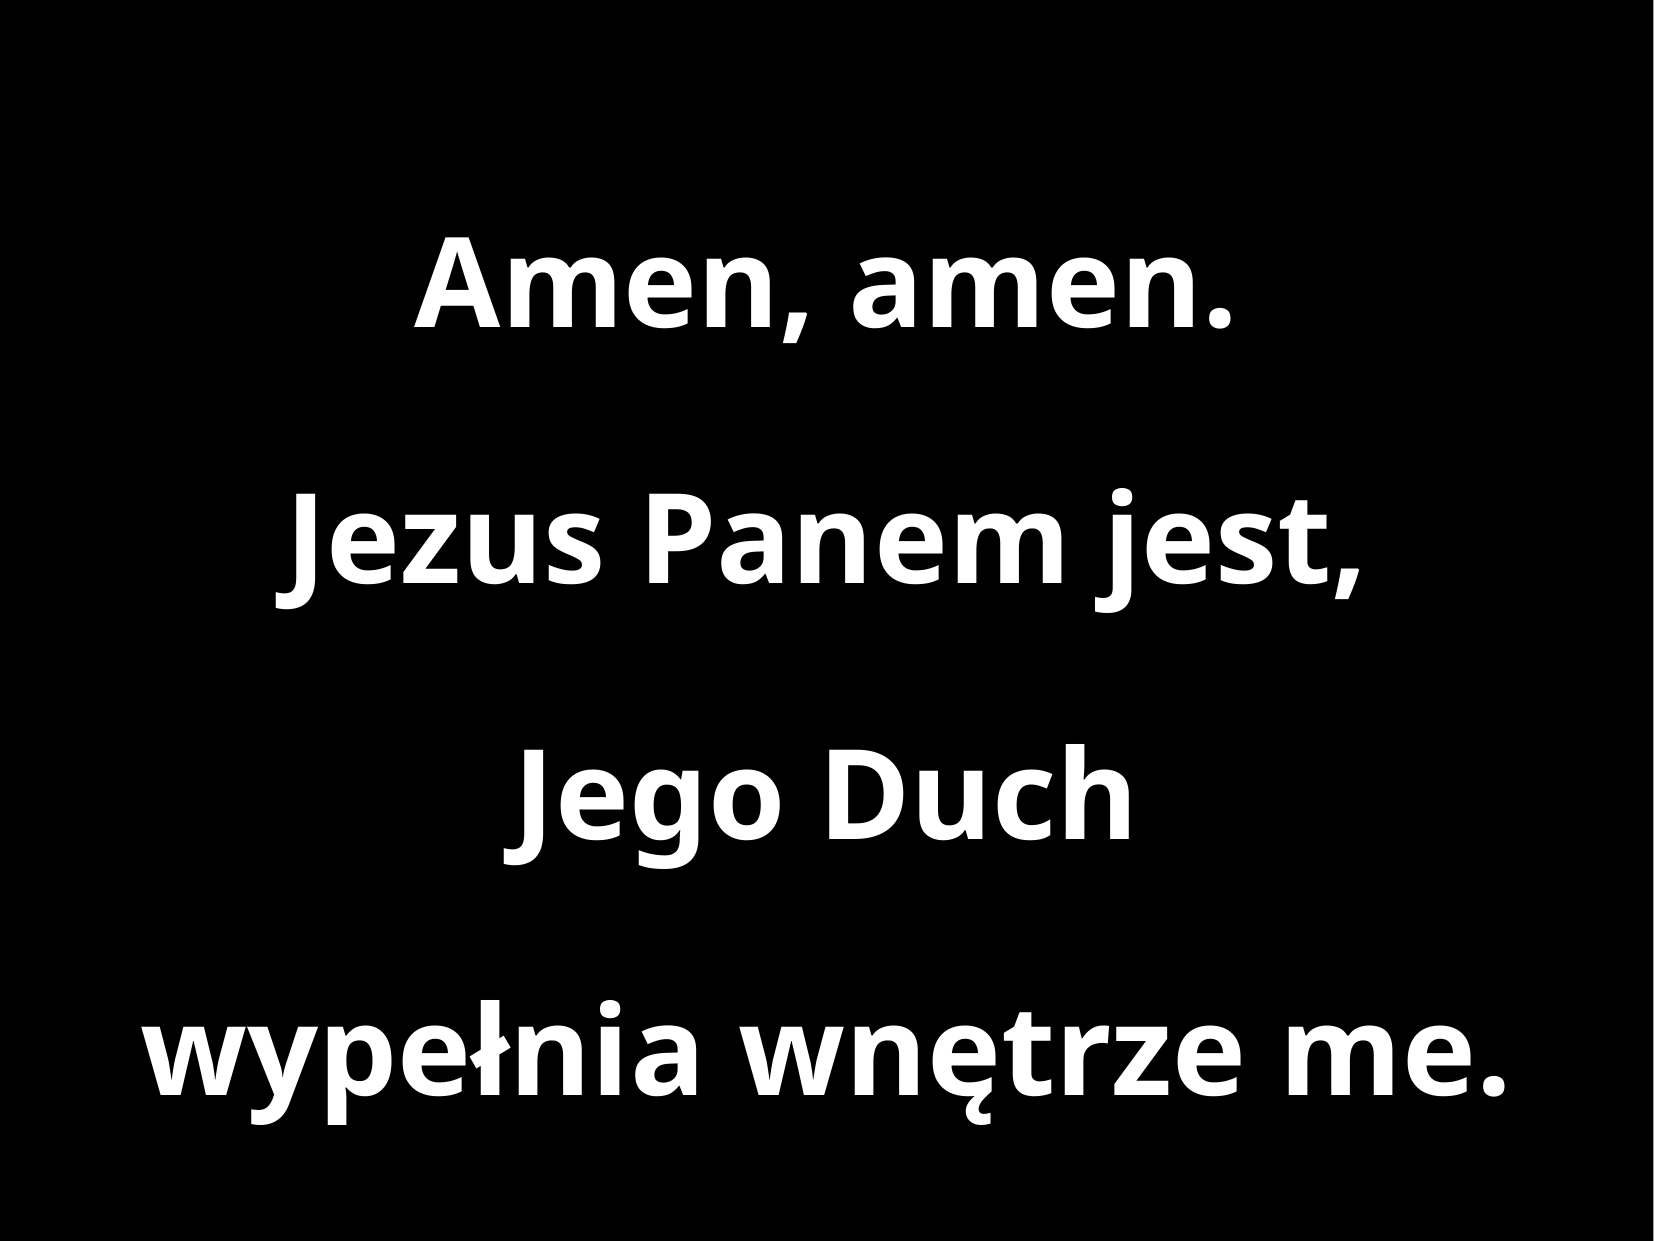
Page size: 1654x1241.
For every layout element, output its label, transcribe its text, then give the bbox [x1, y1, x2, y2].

title Amen, amen. Jezus Panem jest, Jego Duch wypełnia wnętrze me. [0, 0, 1654, 1241]
